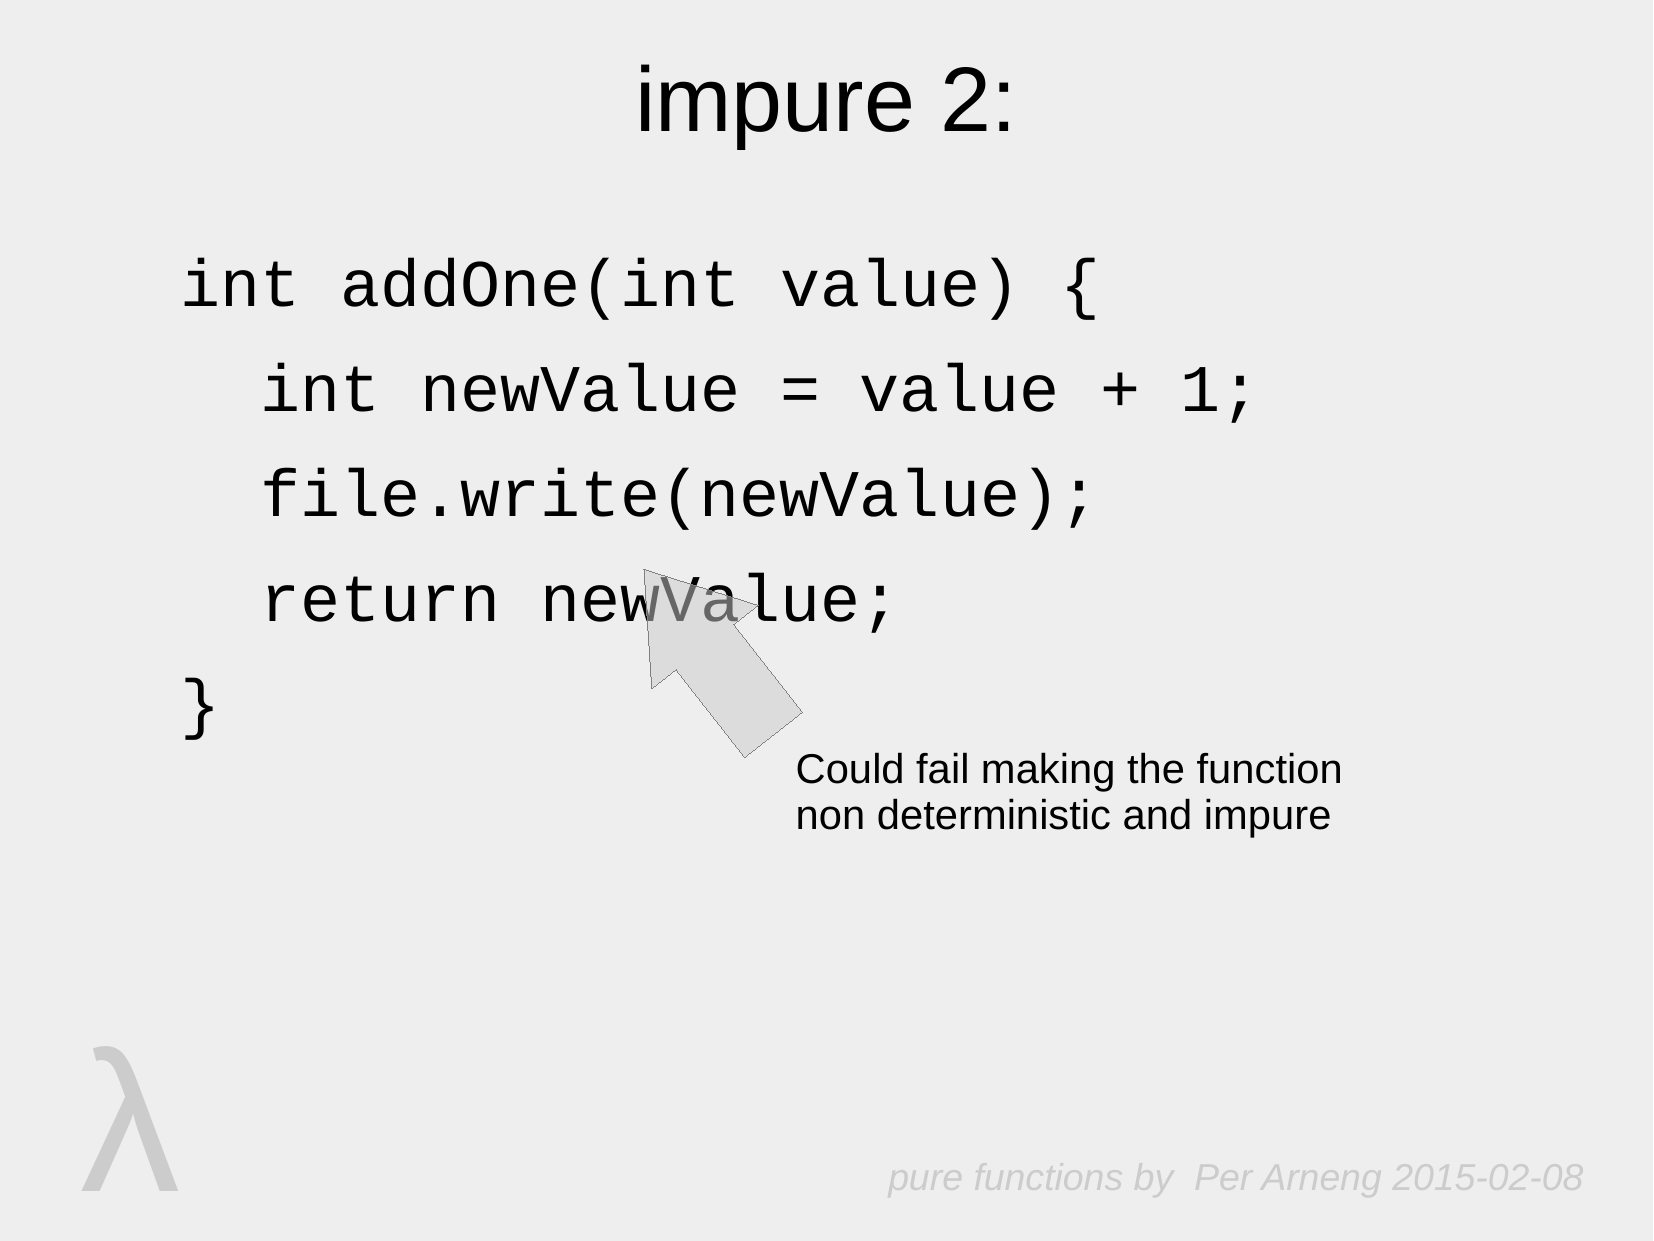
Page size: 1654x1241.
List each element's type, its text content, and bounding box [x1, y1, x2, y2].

title impure 2: [82, 0, 1571, 204]
text_box [643, 569, 803, 758]
list int addOne(int value) { int newValue = value + 1; file.write(newValue); return newValue; } [180, 250, 1546, 916]
text_box Could fail making the function non deterministic and impure [780, 738, 1426, 846]
